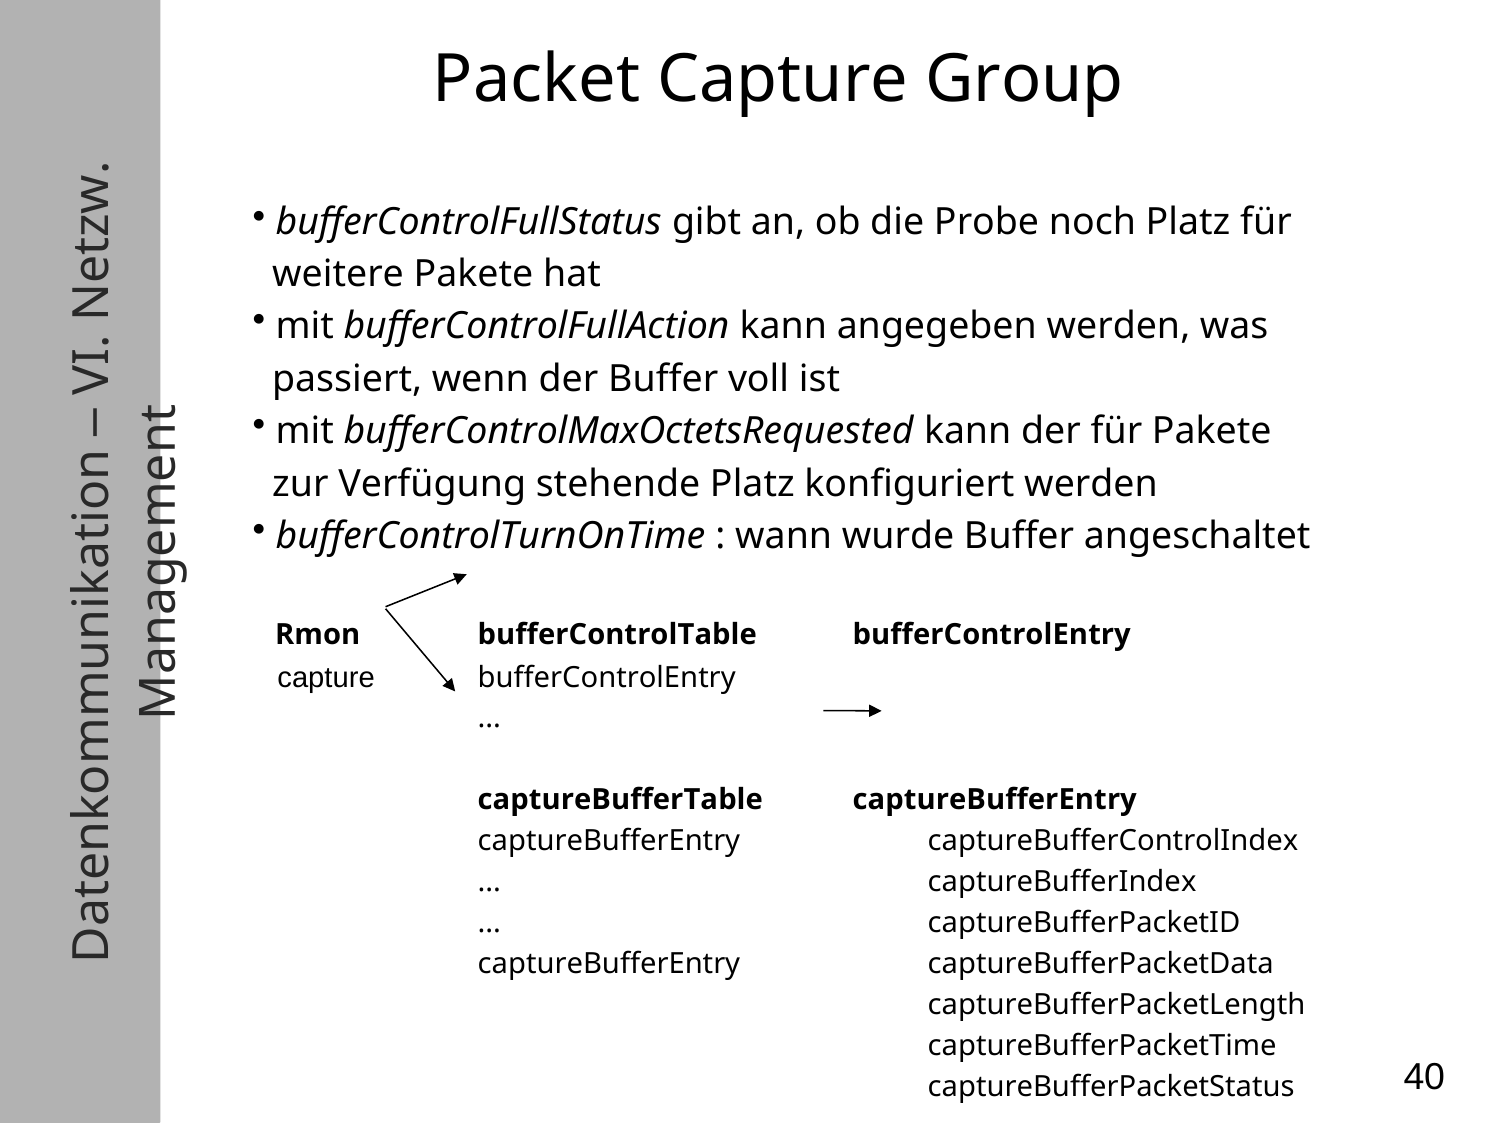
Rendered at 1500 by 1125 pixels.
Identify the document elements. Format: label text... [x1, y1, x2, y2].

text_box Packet Capture Group [432, 27, 1125, 123]
text_box <number> [1403, 1056, 1479, 1106]
text_box [0, 0, 160, 1123]
text_box bufferControlFullStatus gibt an, ob die Probe noch Platz für weitere Pakete hat mit bufferControlFullAction kann angegeben werden, was passiert, wenn der Buffer voll ist mit bufferControlMaxOctetsRequested kann der für Pakete zur Verfügung stehende Platz konfiguriert werden bufferControlTurnOnTime : wann wurde Buffer angeschaltet Rmon bufferControlTable bufferControlEntry capture bufferControlEntry ... captureBufferTable captureBufferEntry captureBufferEntry captureBufferControlIndex ... captureBufferIndex ... captureBufferPacketID captureBufferEntry captureBufferPacketData captureBufferPacketLength captureBufferPacketTime captureBufferPacketStatus [237, 187, 1500, 1036]
text_box Datenkommunikation – VI. Netzw. Management [47, 1, 178, 1124]
